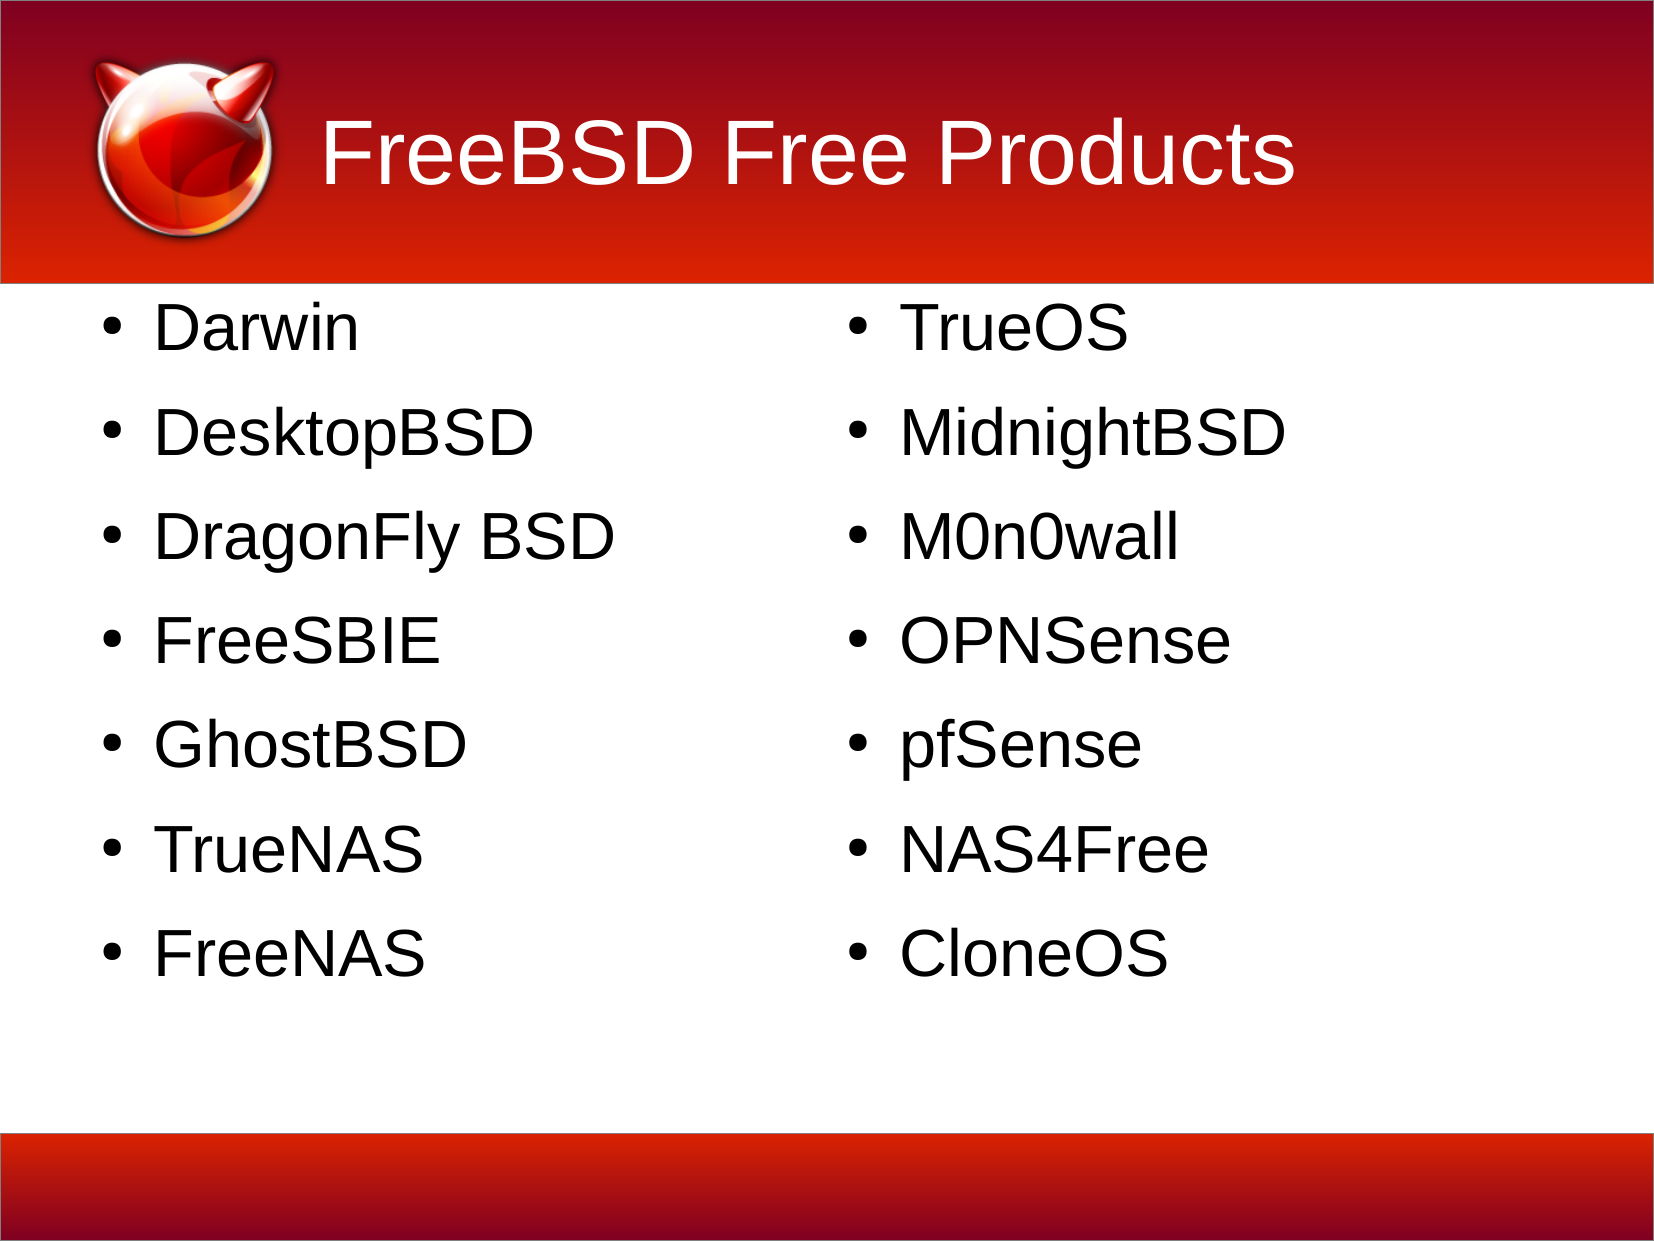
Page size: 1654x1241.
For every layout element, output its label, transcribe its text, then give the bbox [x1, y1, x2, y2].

title FreeBSD Free Products [82, 49, 1536, 257]
list Darwin DesktopBSD DragonFly BSD FreeSBIE GhostBSD TrueNAS FreeNAS [82, 290, 793, 1010]
list TrueOS MidnightBSD M0n0wall OPNSense pfSense NAS4Free CloneOS [828, 290, 1539, 1010]
